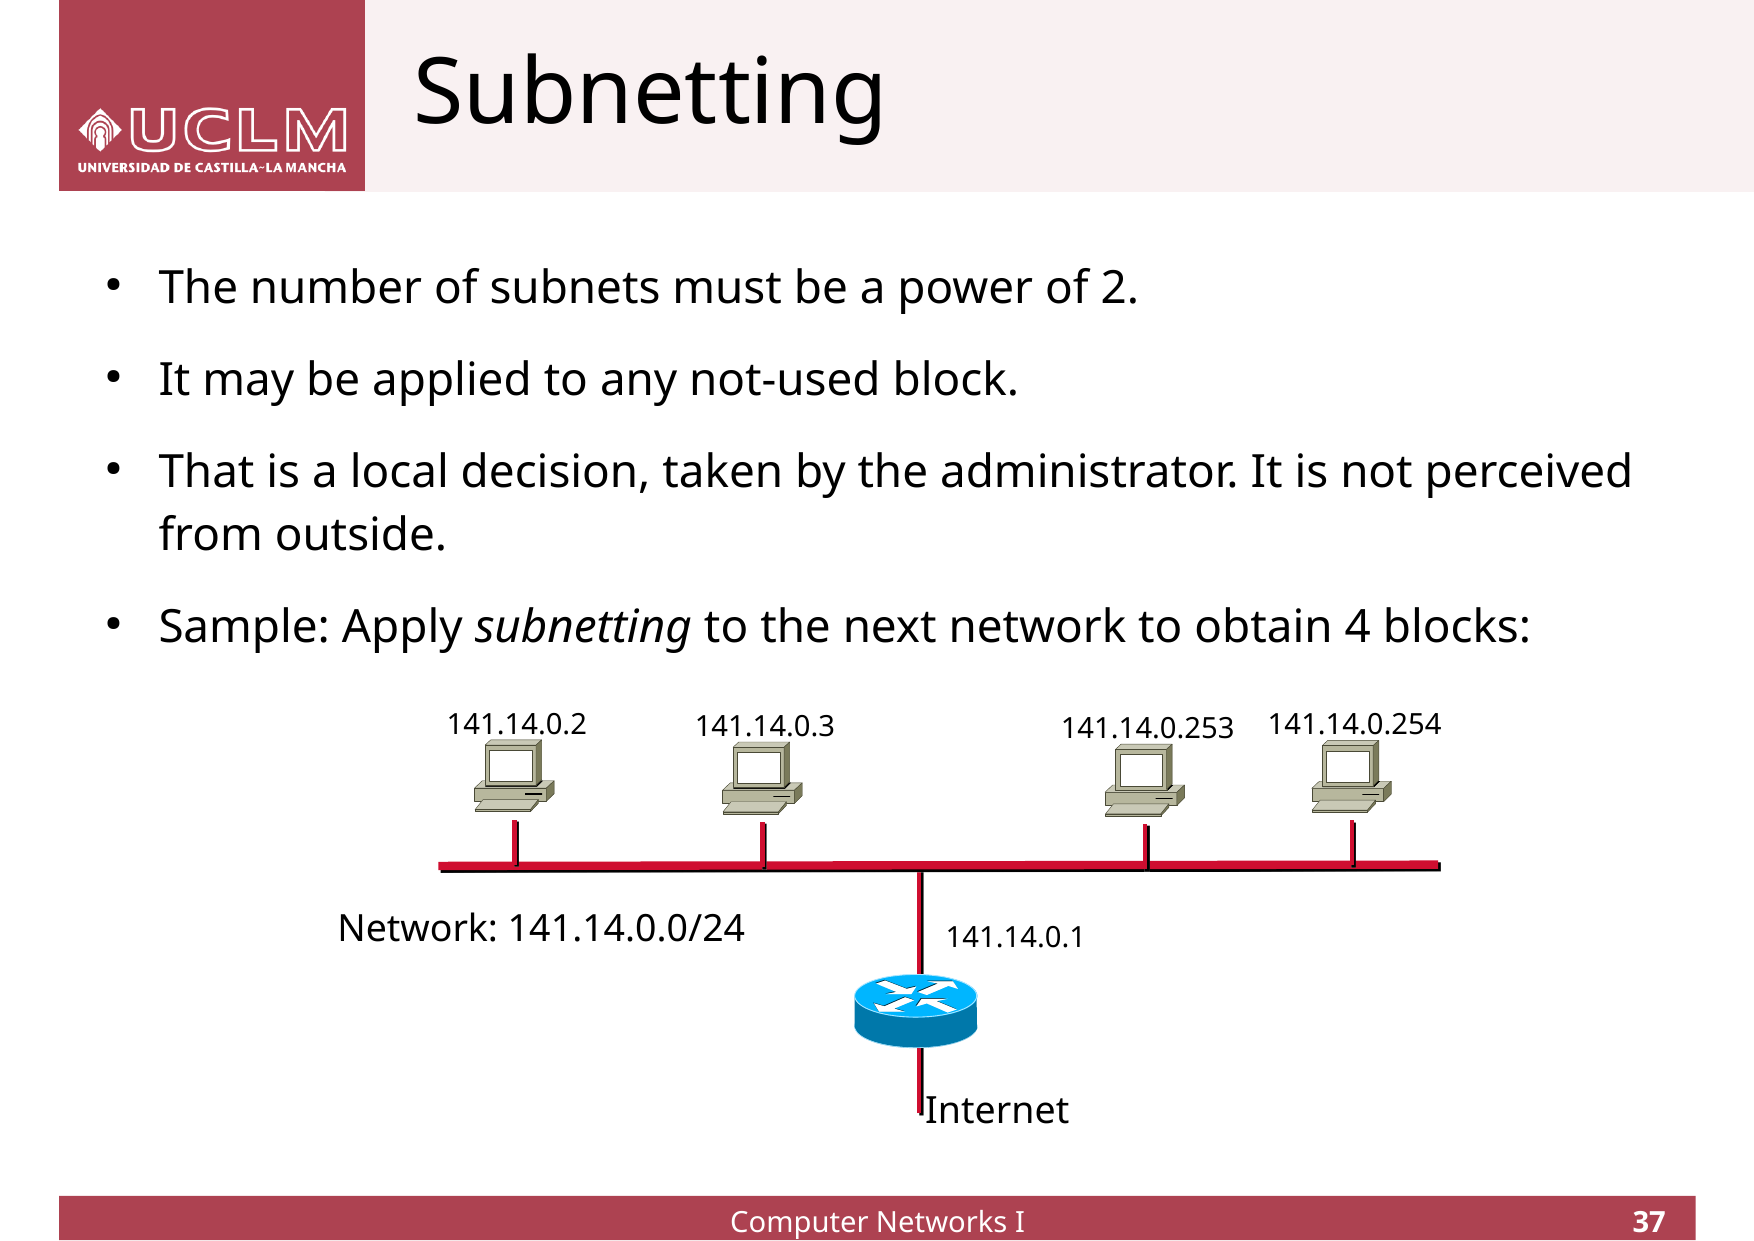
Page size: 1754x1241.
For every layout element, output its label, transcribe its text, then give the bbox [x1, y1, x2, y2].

text_box 141.14.0.1 [931, 917, 1100, 953]
picture [59, 0, 365, 191]
title Subnetting [413, 0, 1667, 198]
text_box 141.14.0.254 [1267, 700, 1436, 736]
text_box 141.14.0.2 [446, 699, 583, 735]
picture [1104, 743, 1186, 817]
picture [722, 741, 803, 815]
text_box 141.14.0.3 [694, 701, 831, 738]
text_box Network: 141.14.0.0/24 [350, 902, 733, 948]
picture [474, 739, 555, 813]
picture [1311, 739, 1393, 813]
list The number of subnets must be a power of 2. It may be applied to any not-used block. That is a local decision, taken by the administrator. It is not perceived from outside. Sample: Apply subnetting to the next network to obtain 4 blocks: [87, 254, 1667, 657]
text_box Internet [935, 1084, 1060, 1130]
text_box 141.14.0.253 [1060, 704, 1230, 740]
text_box [854, 974, 978, 1049]
